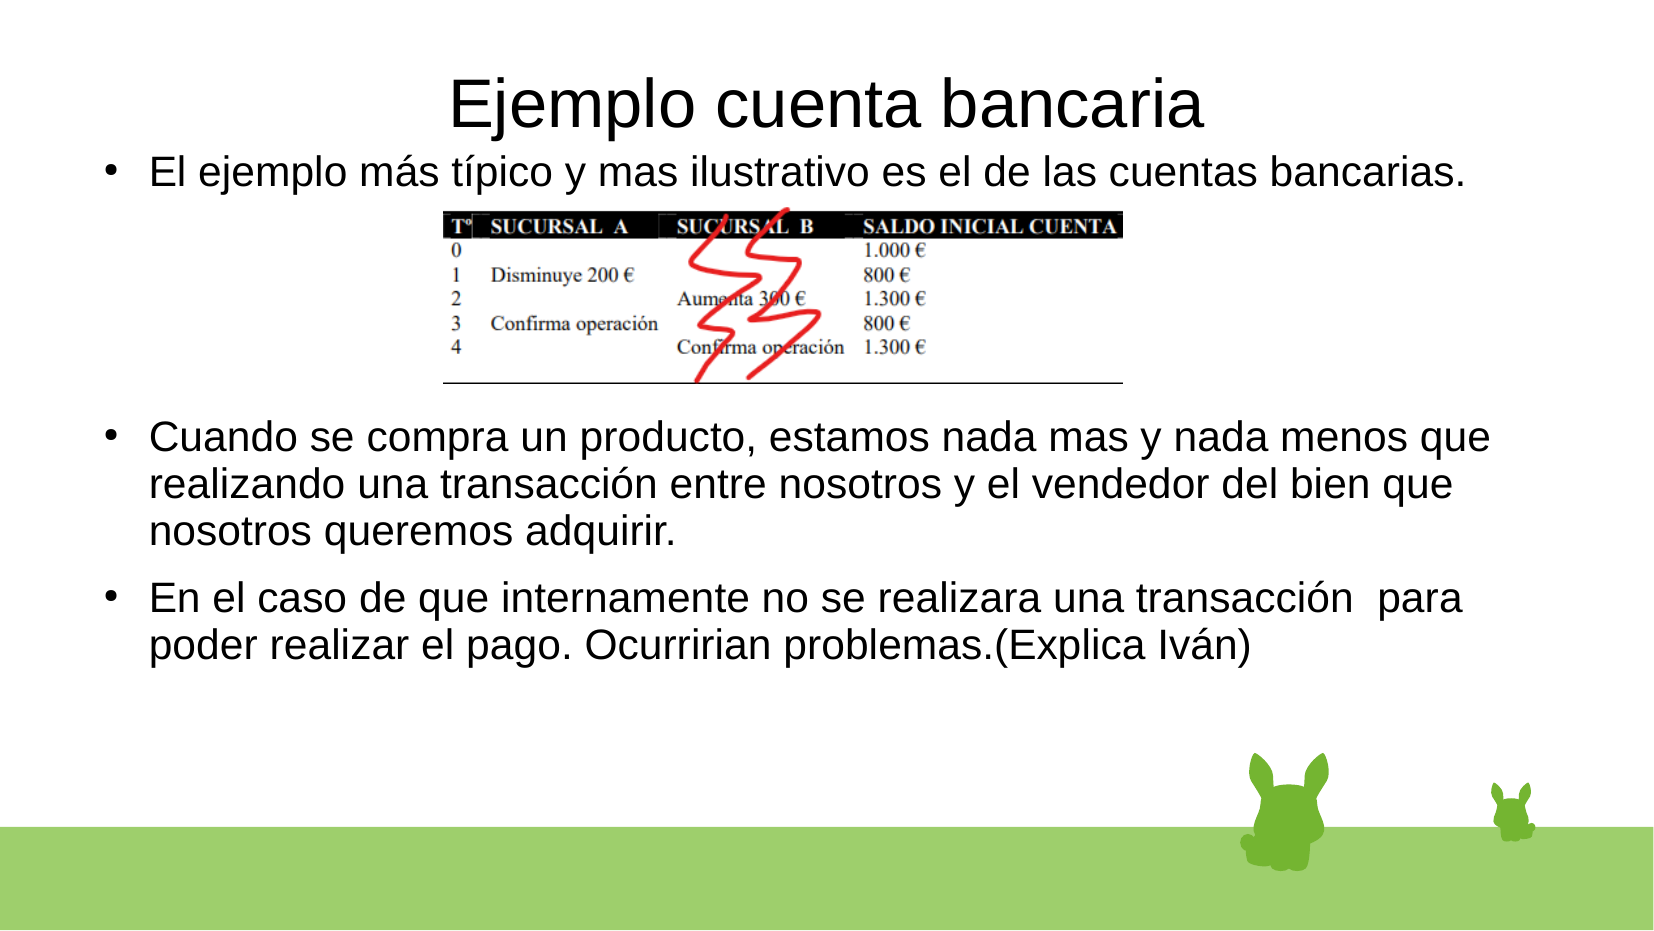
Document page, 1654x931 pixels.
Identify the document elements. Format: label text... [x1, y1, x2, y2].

picture [443, 206, 1123, 384]
list El ejemplo más típico y mas ilustrativo es el de las cuentas bancarias. Cuando se compra un producto, estamos nada mas y nada menos que realizando una transacción entre nosotros y el vendedor del bien que nosotros queremos adquirir. En el caso de que internamente no se realizara una transacción para poder realizar el pago. Ocurririan problemas.(Explica Iván) [88, 147, 1565, 680]
title Ejemplo cuenta bancaria [88, 29, 1565, 147]
